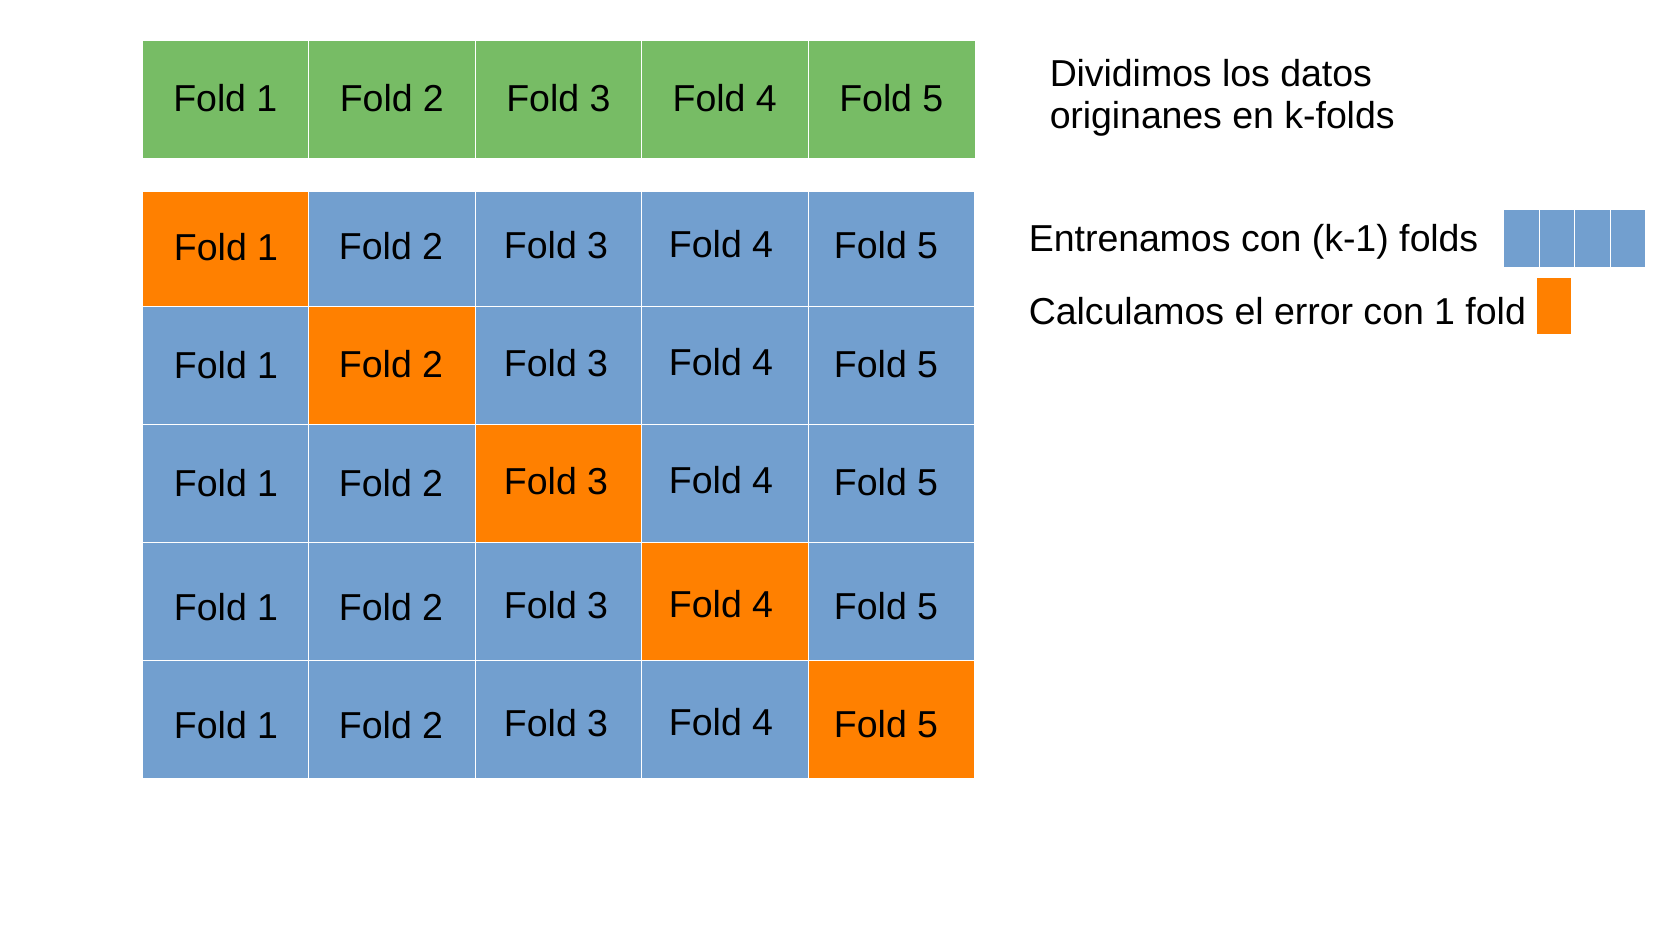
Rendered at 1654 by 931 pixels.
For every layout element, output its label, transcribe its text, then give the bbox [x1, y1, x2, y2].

table_cell [143, 661, 308, 778]
table_cell [809, 543, 974, 660]
table_header [143, 192, 308, 306]
table_cell [476, 307, 641, 424]
text_box Fold 3 [489, 576, 625, 634]
text_box Fold 3 [489, 216, 625, 274]
table_header [1575, 210, 1610, 267]
text_box Fold 5 [819, 335, 955, 393]
table_cell [642, 425, 808, 542]
table_cell [309, 661, 475, 778]
text_box Fold 2 [324, 218, 460, 276]
text_box Calculamos el error con 1 fold [1014, 282, 1570, 382]
table_cell [642, 661, 808, 778]
table_header [1611, 210, 1645, 267]
table_cell [476, 425, 641, 542]
table_header Fold 3 [476, 41, 641, 158]
text_box Fold 5 [819, 217, 955, 275]
table_cell [143, 543, 308, 660]
text_box Fold 1 [159, 337, 295, 395]
text_box Fold 4 [654, 576, 790, 633]
table_cell [309, 543, 475, 660]
table_header [309, 192, 475, 306]
table_header Fold 1 [143, 41, 308, 158]
table_header Fold 5 [809, 41, 975, 158]
text_box Fold 1 [159, 455, 295, 513]
text_box Entrenamos con (k-1) folds [1014, 210, 1503, 267]
text_box Fold 5 [819, 453, 955, 511]
text_box Fold 5 [819, 695, 955, 753]
text_box Fold 1 [159, 697, 295, 755]
table_cell [476, 661, 641, 778]
table_cell [642, 543, 808, 660]
table_header [809, 192, 974, 306]
text_box Fold 4 [654, 452, 790, 509]
table_cell [809, 307, 974, 424]
text_box Fold 2 [324, 454, 460, 512]
text_box Fold 4 [654, 334, 790, 391]
table_cell [309, 425, 475, 542]
text_box Fold 1 [159, 579, 295, 637]
table_cell [476, 543, 641, 660]
table_header [1540, 210, 1574, 267]
text_box Fold 3 [489, 452, 625, 510]
table_header [642, 192, 808, 306]
text_box Fold 2 [324, 336, 460, 394]
table_header [1537, 278, 1571, 334]
table_cell [809, 661, 974, 778]
text_box Fold 3 [489, 334, 625, 392]
text_box Fold 5 [819, 577, 955, 635]
table_cell [143, 425, 308, 542]
text_box Dividimos los datos originanes en k-folds [1035, 45, 1546, 144]
table_header [1504, 210, 1539, 267]
text_box Fold 1 [159, 219, 295, 276]
table_cell [642, 307, 808, 424]
text_box Fold 3 [489, 695, 625, 752]
text_box Fold 4 [654, 215, 790, 273]
table_cell [309, 307, 475, 424]
table_header [476, 192, 641, 306]
table_cell [809, 425, 974, 542]
table_header Fold 2 [309, 41, 475, 158]
text_box Fold 2 [324, 578, 460, 636]
table_header Fold 4 [642, 41, 808, 158]
text_box Fold 4 [654, 694, 790, 752]
text_box Fold 2 [324, 696, 460, 754]
table_cell [143, 307, 308, 424]
